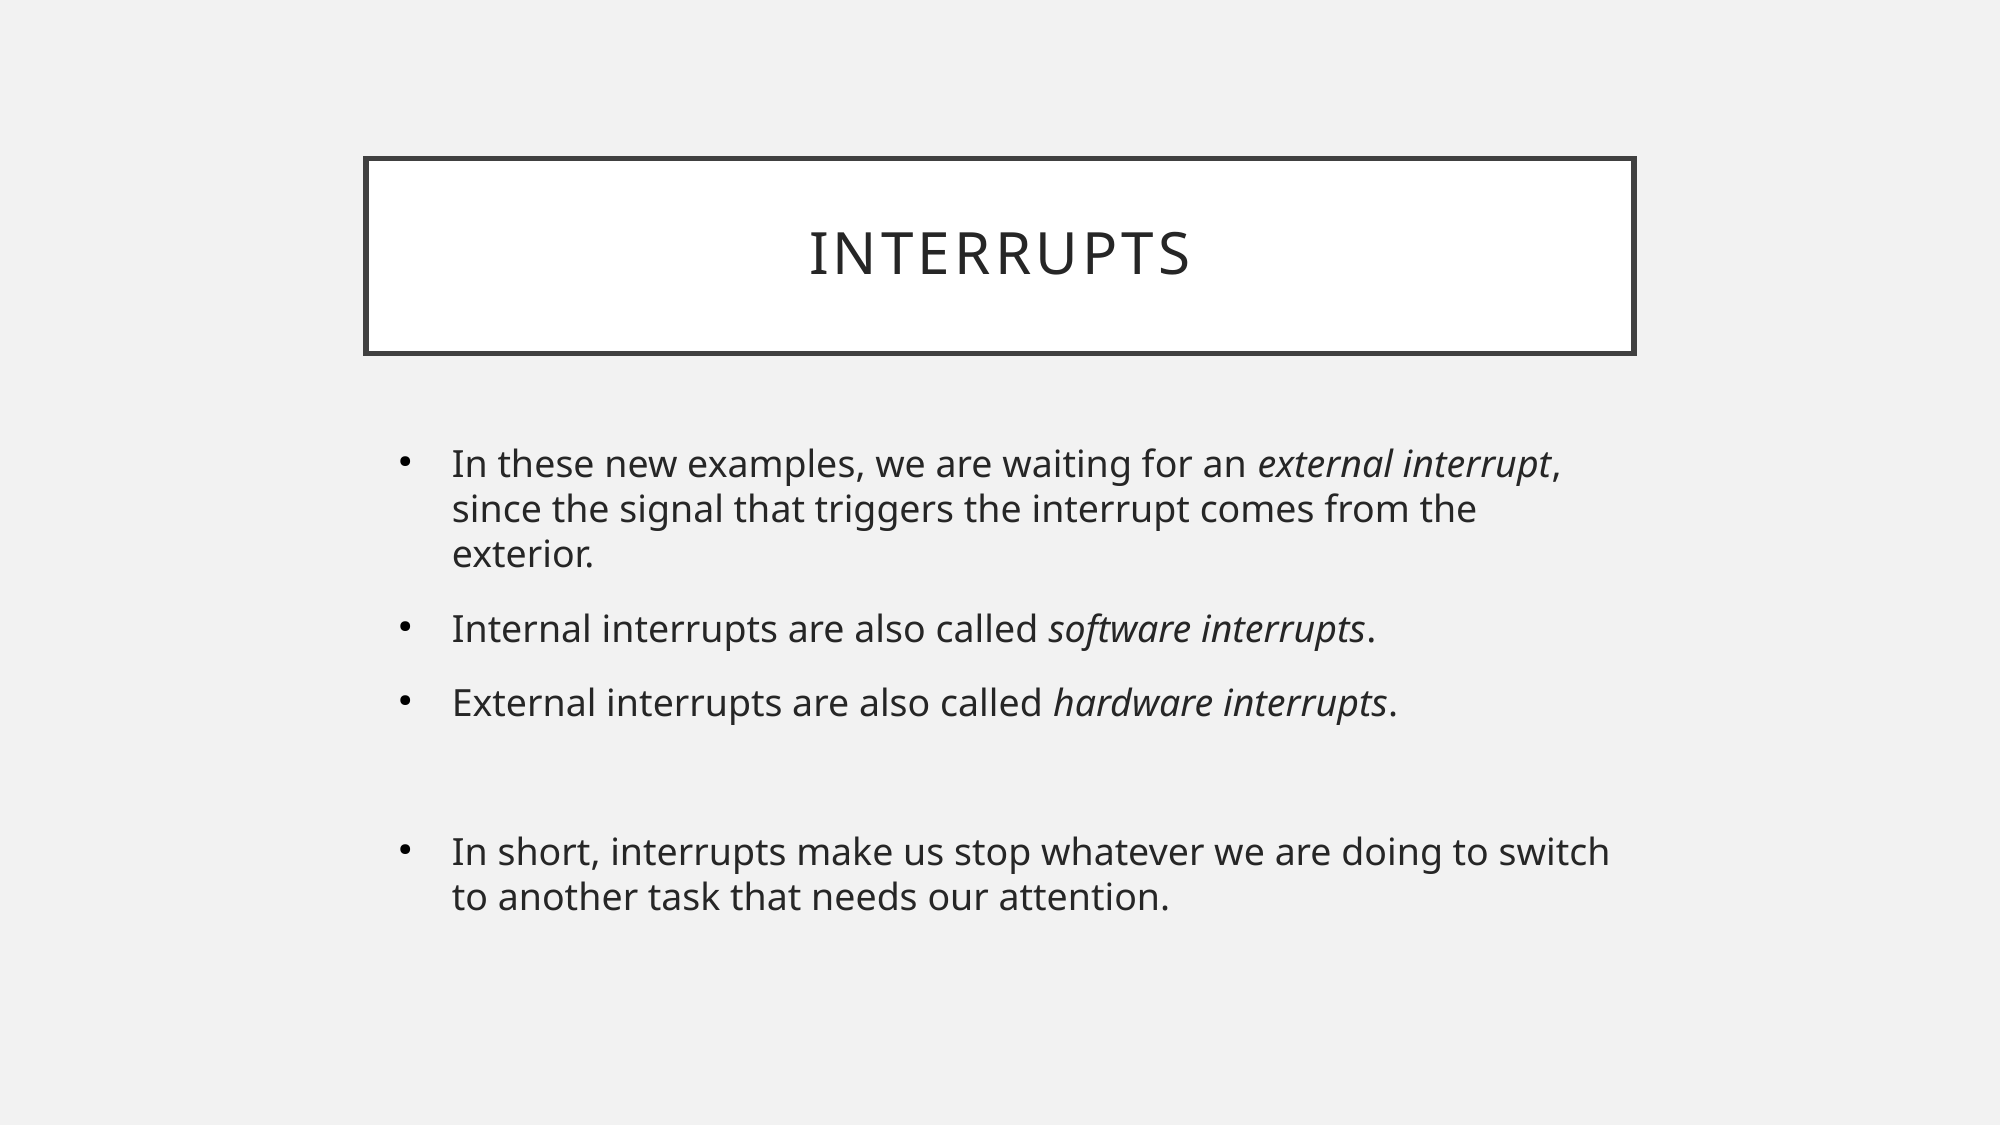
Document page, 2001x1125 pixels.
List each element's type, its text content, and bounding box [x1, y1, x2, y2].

title Interrupts [366, 158, 1634, 354]
list In these new examples, we are waiting for an external interrupt, since the signal that triggers the interrupt comes from the exterior. Internal interrupts are also called software interrupts. External interrupts are also called hardware interrupts. In short, interrupts make us stop whatever we are doing to switch to another task that needs our attention. [366, 432, 1634, 942]
